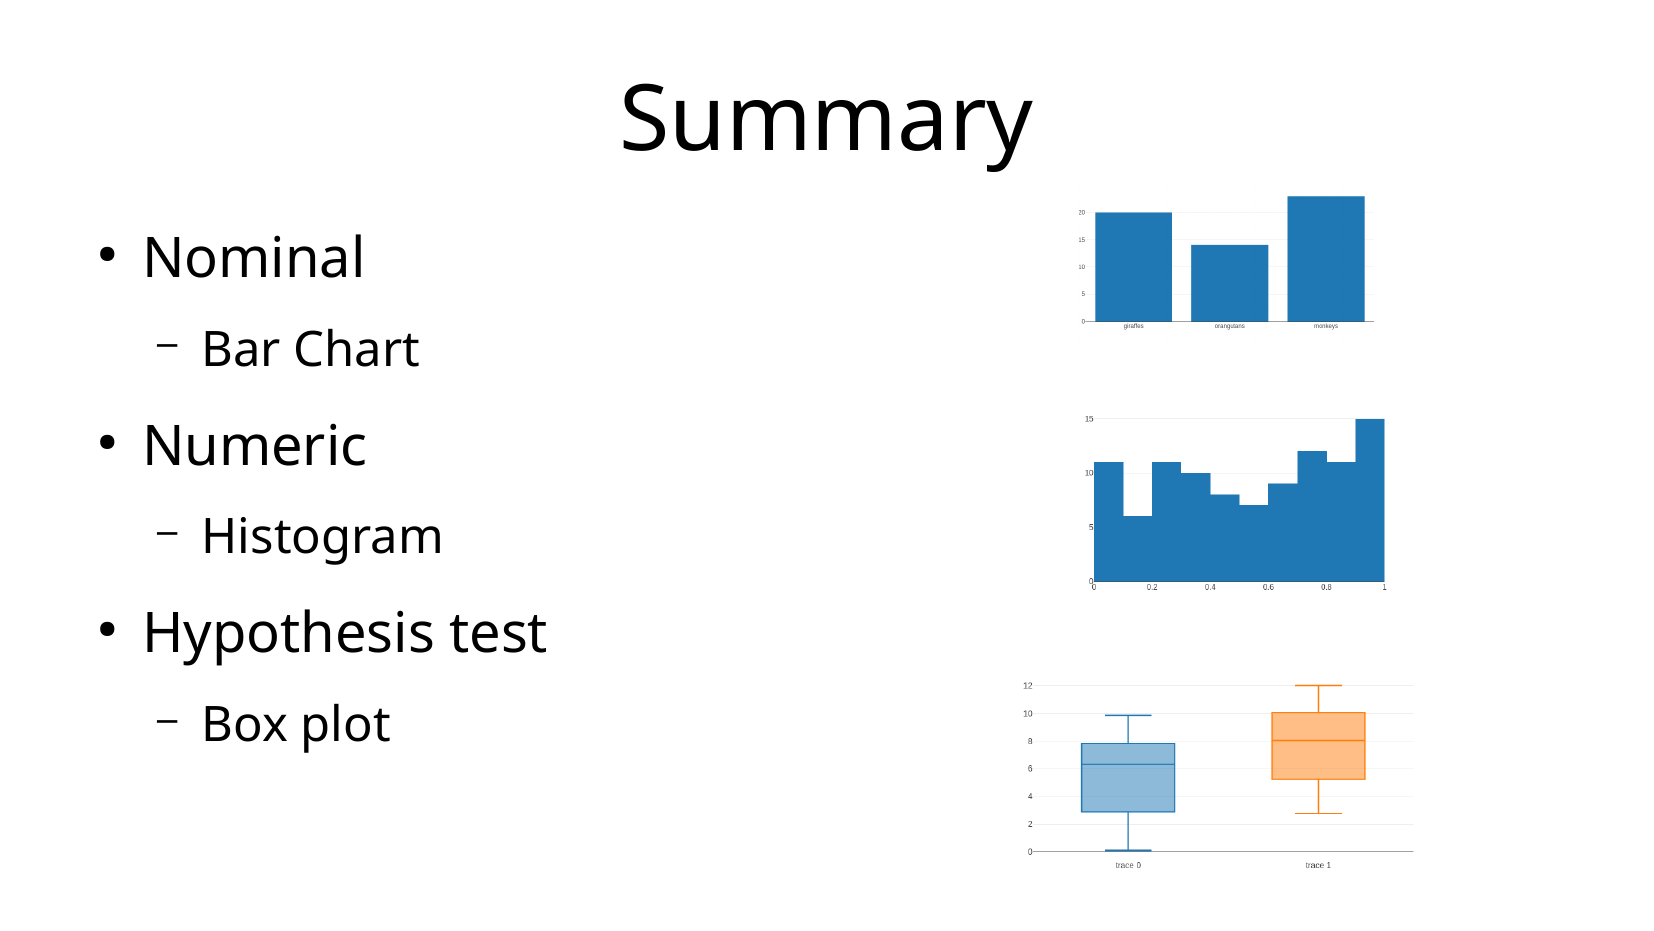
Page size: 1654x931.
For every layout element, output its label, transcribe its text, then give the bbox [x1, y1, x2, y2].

picture [1062, 383, 1418, 612]
picture [1003, 649, 1424, 891]
list Nominal Bar Chart Numeric Histogram Hypothesis test Box plot [82, 217, 1571, 758]
title Summary [82, 37, 1571, 193]
picture [1057, 177, 1388, 352]
